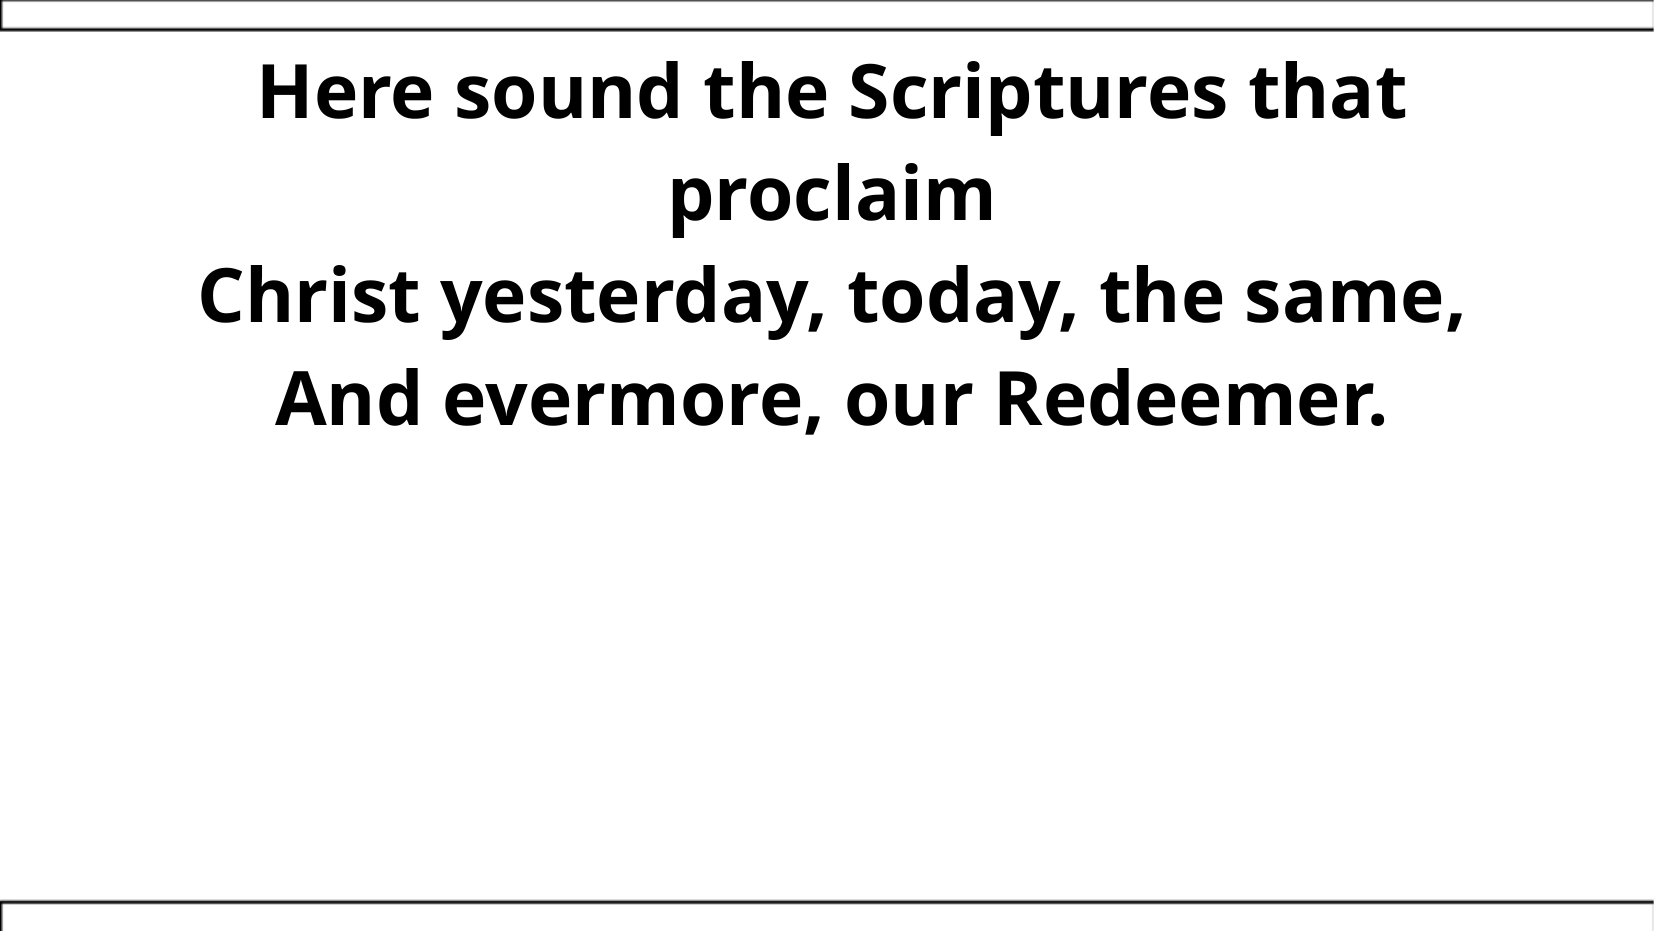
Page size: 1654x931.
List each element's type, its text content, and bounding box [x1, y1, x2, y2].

text_box Here sound the Scriptures that proclaim Christ yesterday, today, the same, And evermore, our Redeemer. [90, 30, 1576, 346]
picture [0, 0, 1654, 931]
